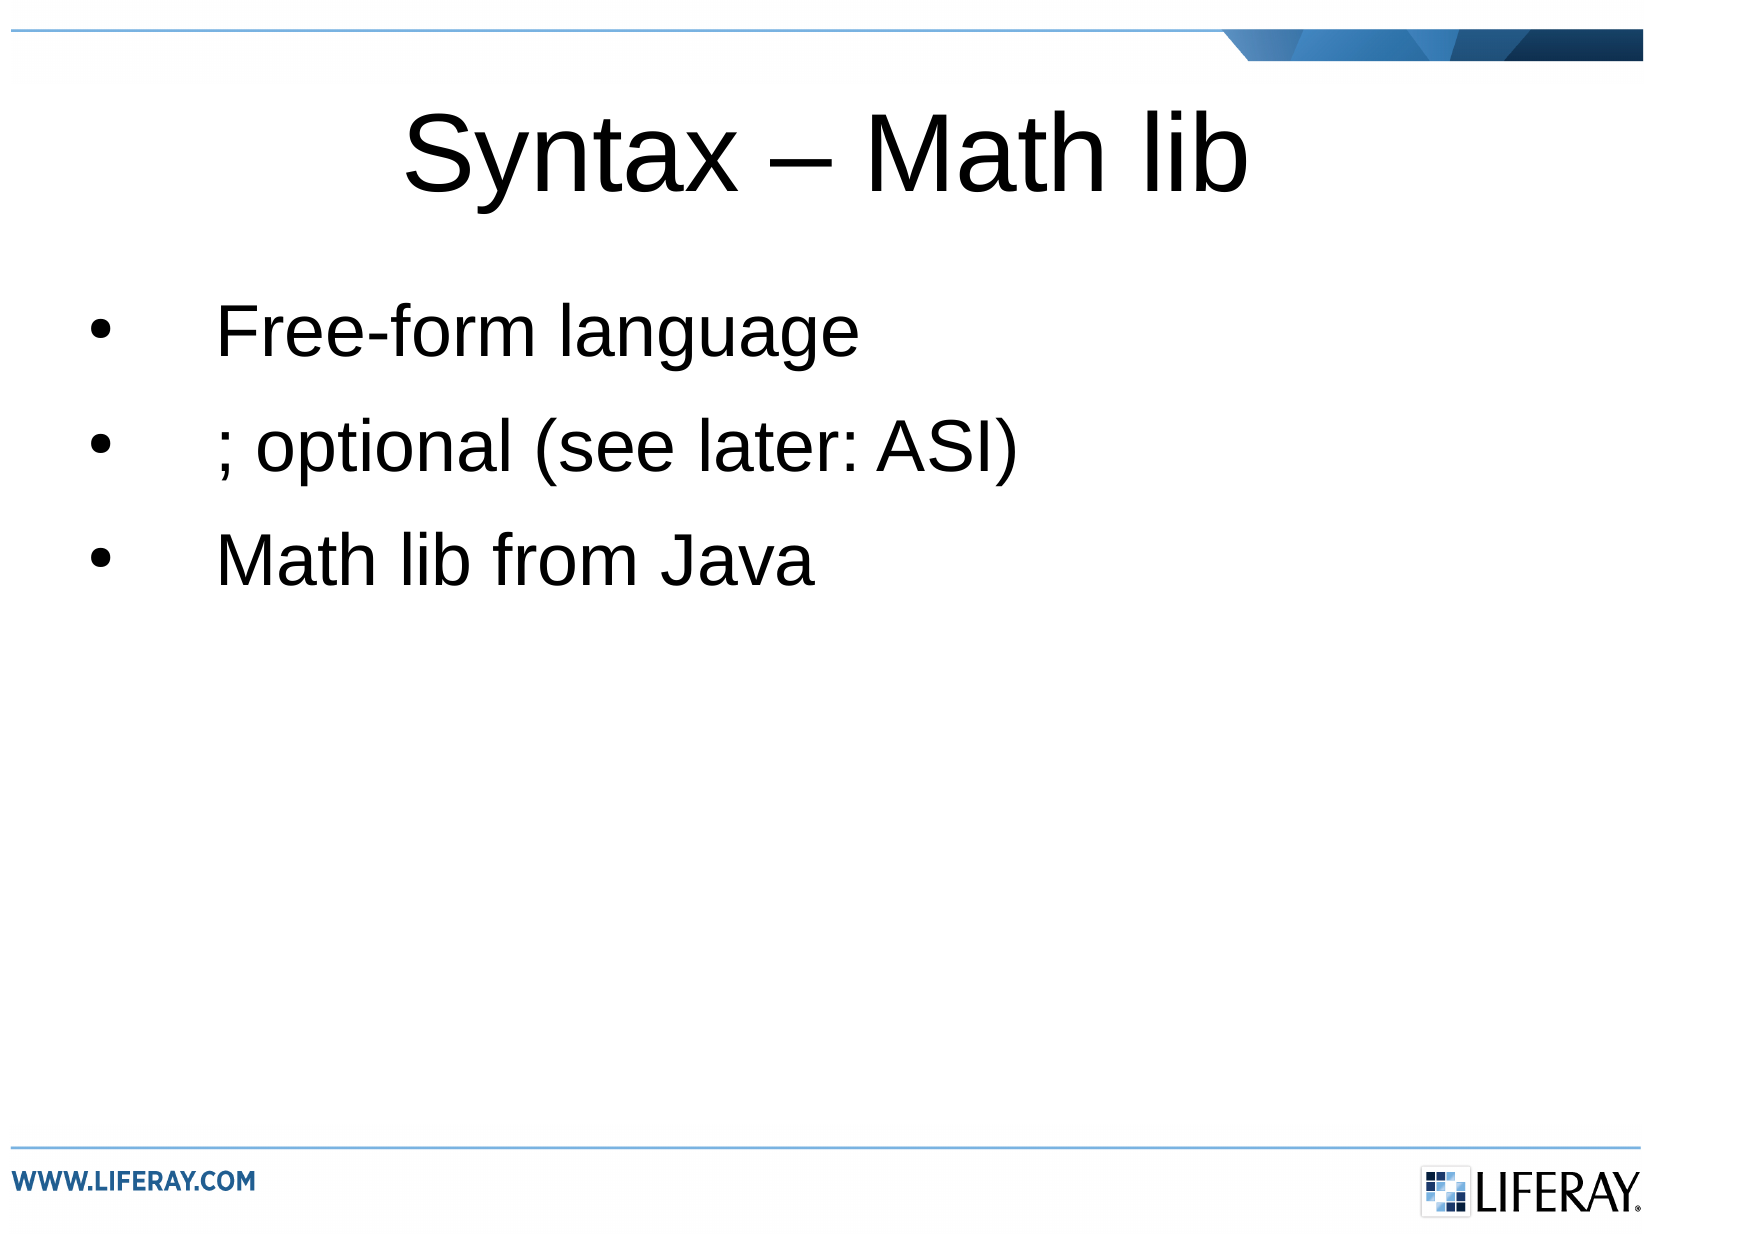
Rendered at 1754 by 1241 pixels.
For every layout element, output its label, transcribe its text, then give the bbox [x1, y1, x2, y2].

title Syntax – Math lib [82, 49, 1571, 257]
picture [11, 0, 1644, 84]
picture [9, 1124, 1642, 1234]
list Free-form language ; optional (see later: ASI) Math lib from Java [87, 290, 1667, 1109]
